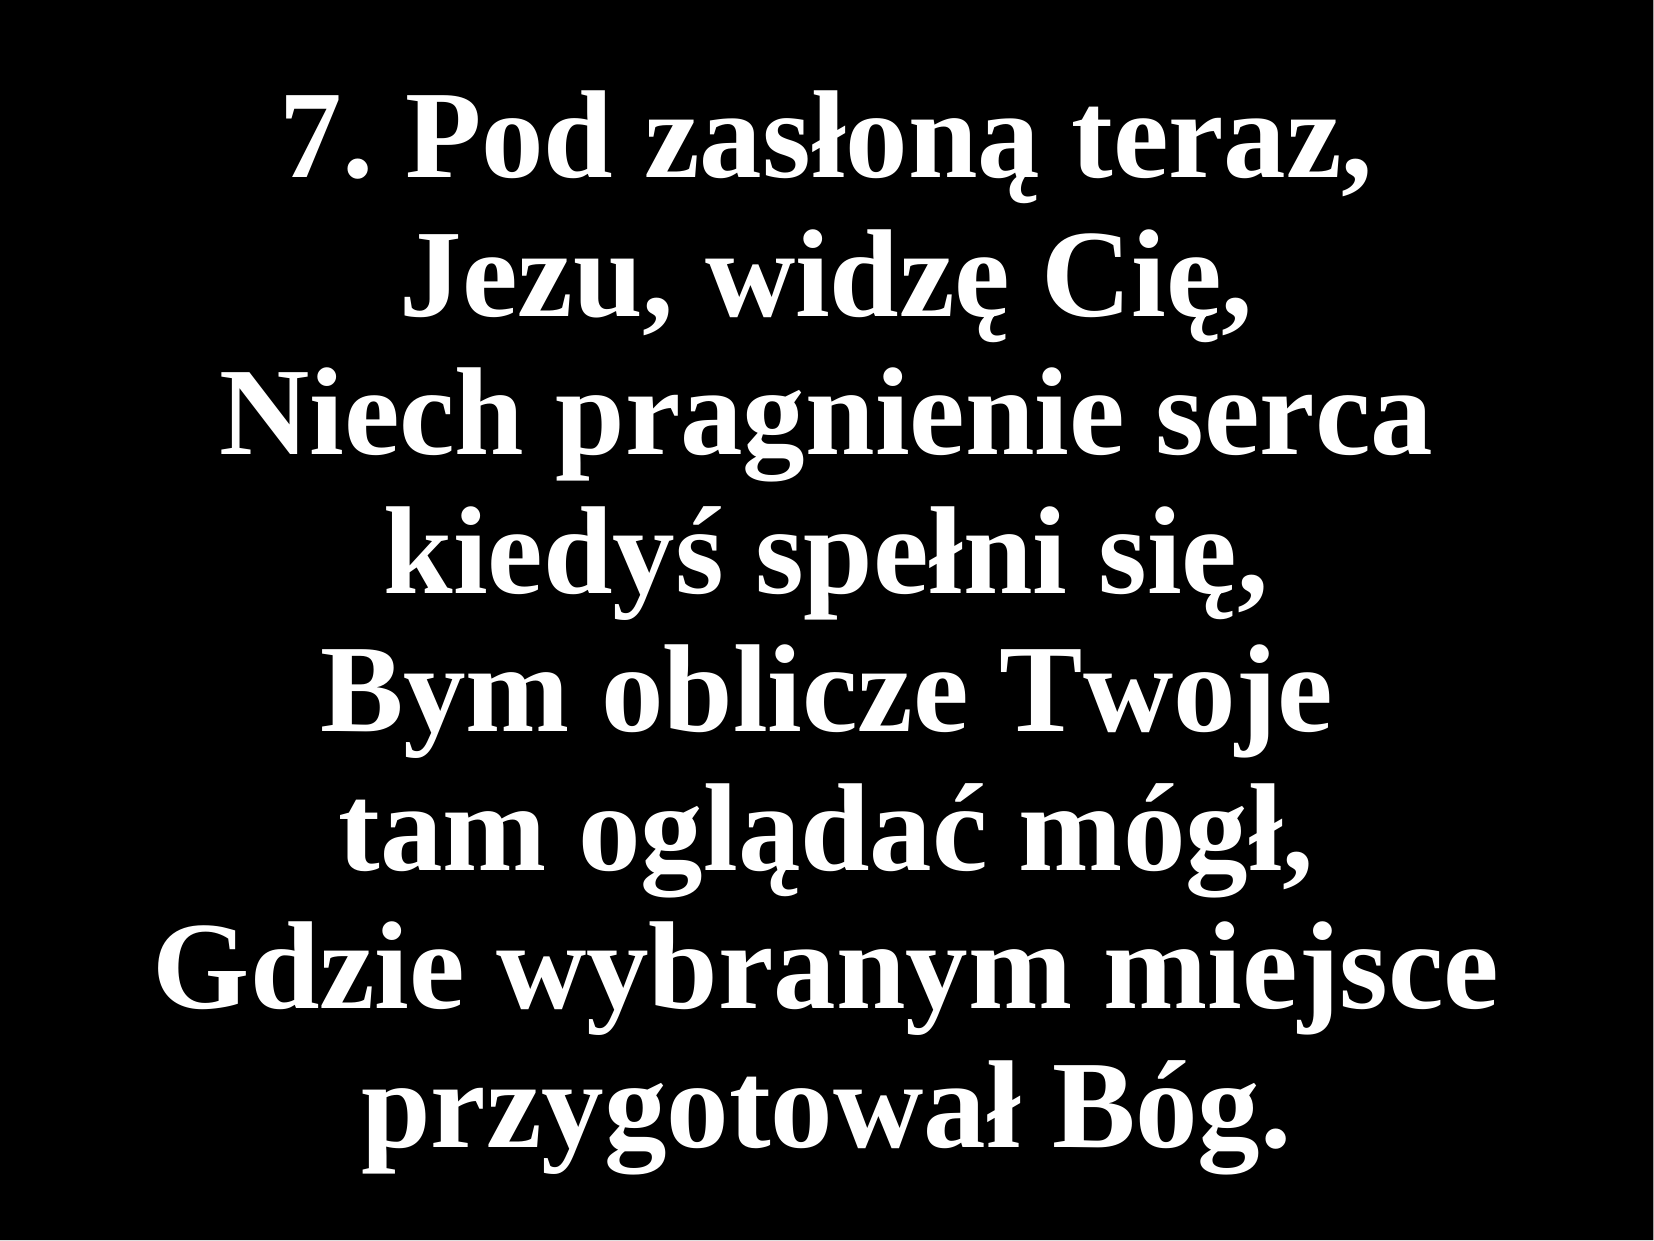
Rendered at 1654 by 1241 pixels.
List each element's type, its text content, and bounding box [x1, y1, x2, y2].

title 7. Pod zasłoną teraz, Jezu, widzę Cię, Niech pragnienie serca kiedyś spełni się, Bym oblicze Twoje tam oglądać mógł, Gdzie wybranym miejsce przygotował Bóg. [0, 0, 1654, 1241]
